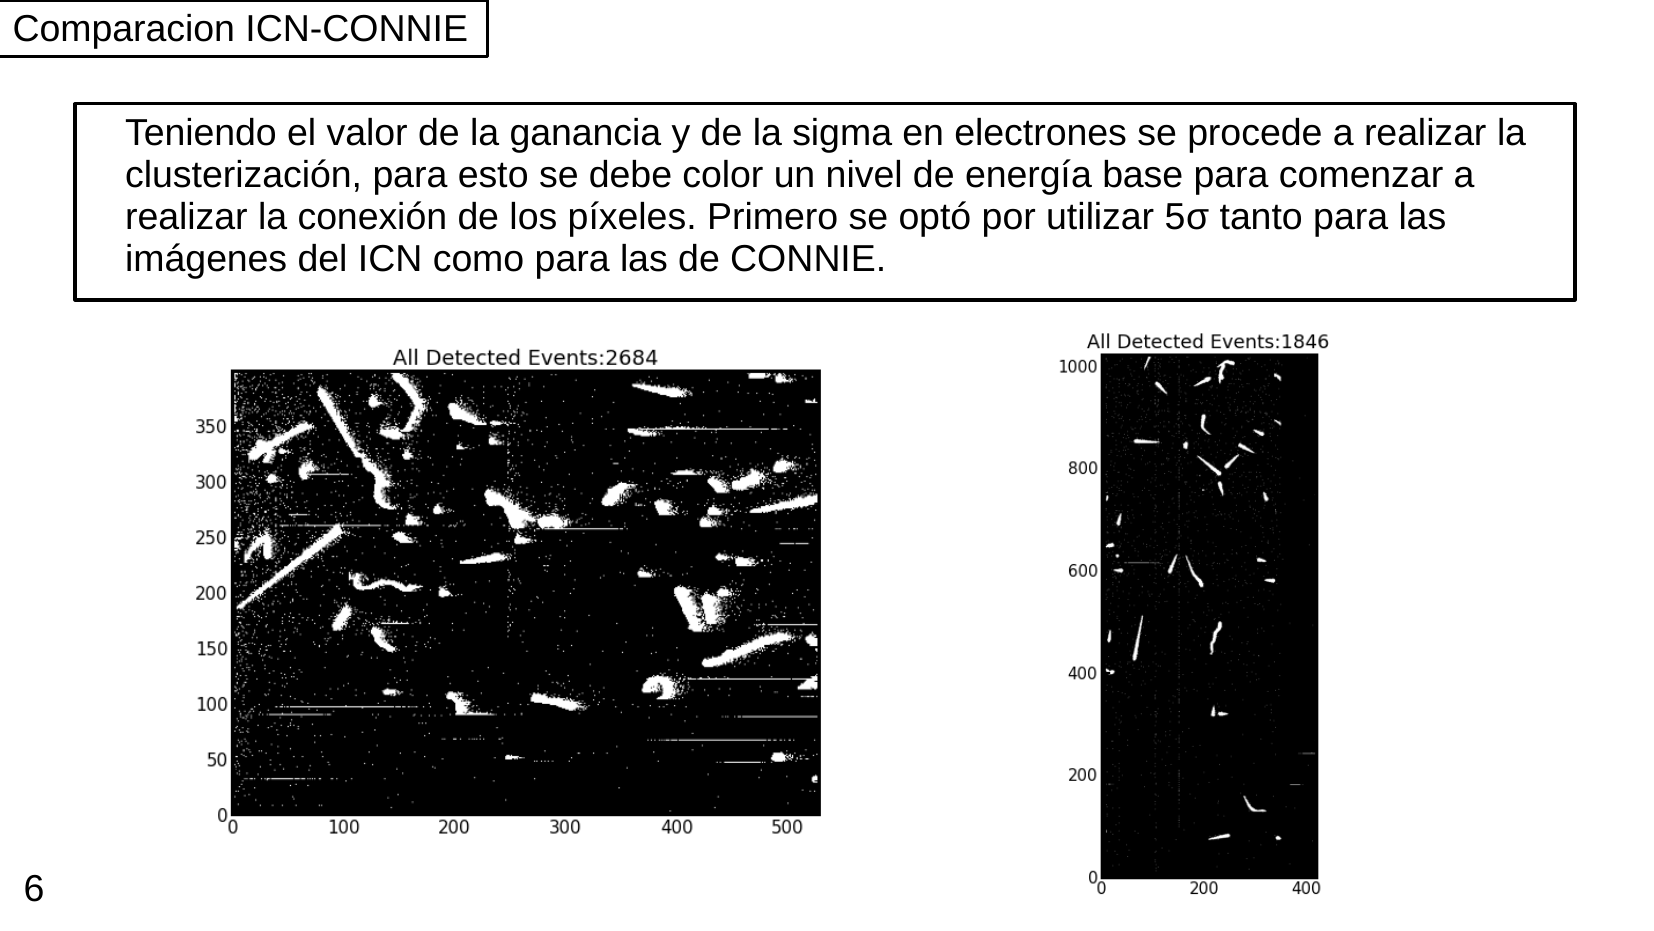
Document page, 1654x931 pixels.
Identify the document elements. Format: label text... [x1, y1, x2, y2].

text_box Comparacion ICN-CONNIE [0, 0, 488, 57]
text_box <number> [8, 860, 638, 931]
picture [187, 300, 863, 873]
text_box Teniendo el valor de la ganancia y de la sigma en electrones se procede a realizar la clusterización, para esto se debe color un nivel de energía base para comenzar a realizar la conexión de los píxeles. Primero se optó por utilizar 5σ tanto para las imágenes del ICN como para las de CONNIE. [75, 103, 1576, 301]
picture [1050, 327, 1388, 901]
